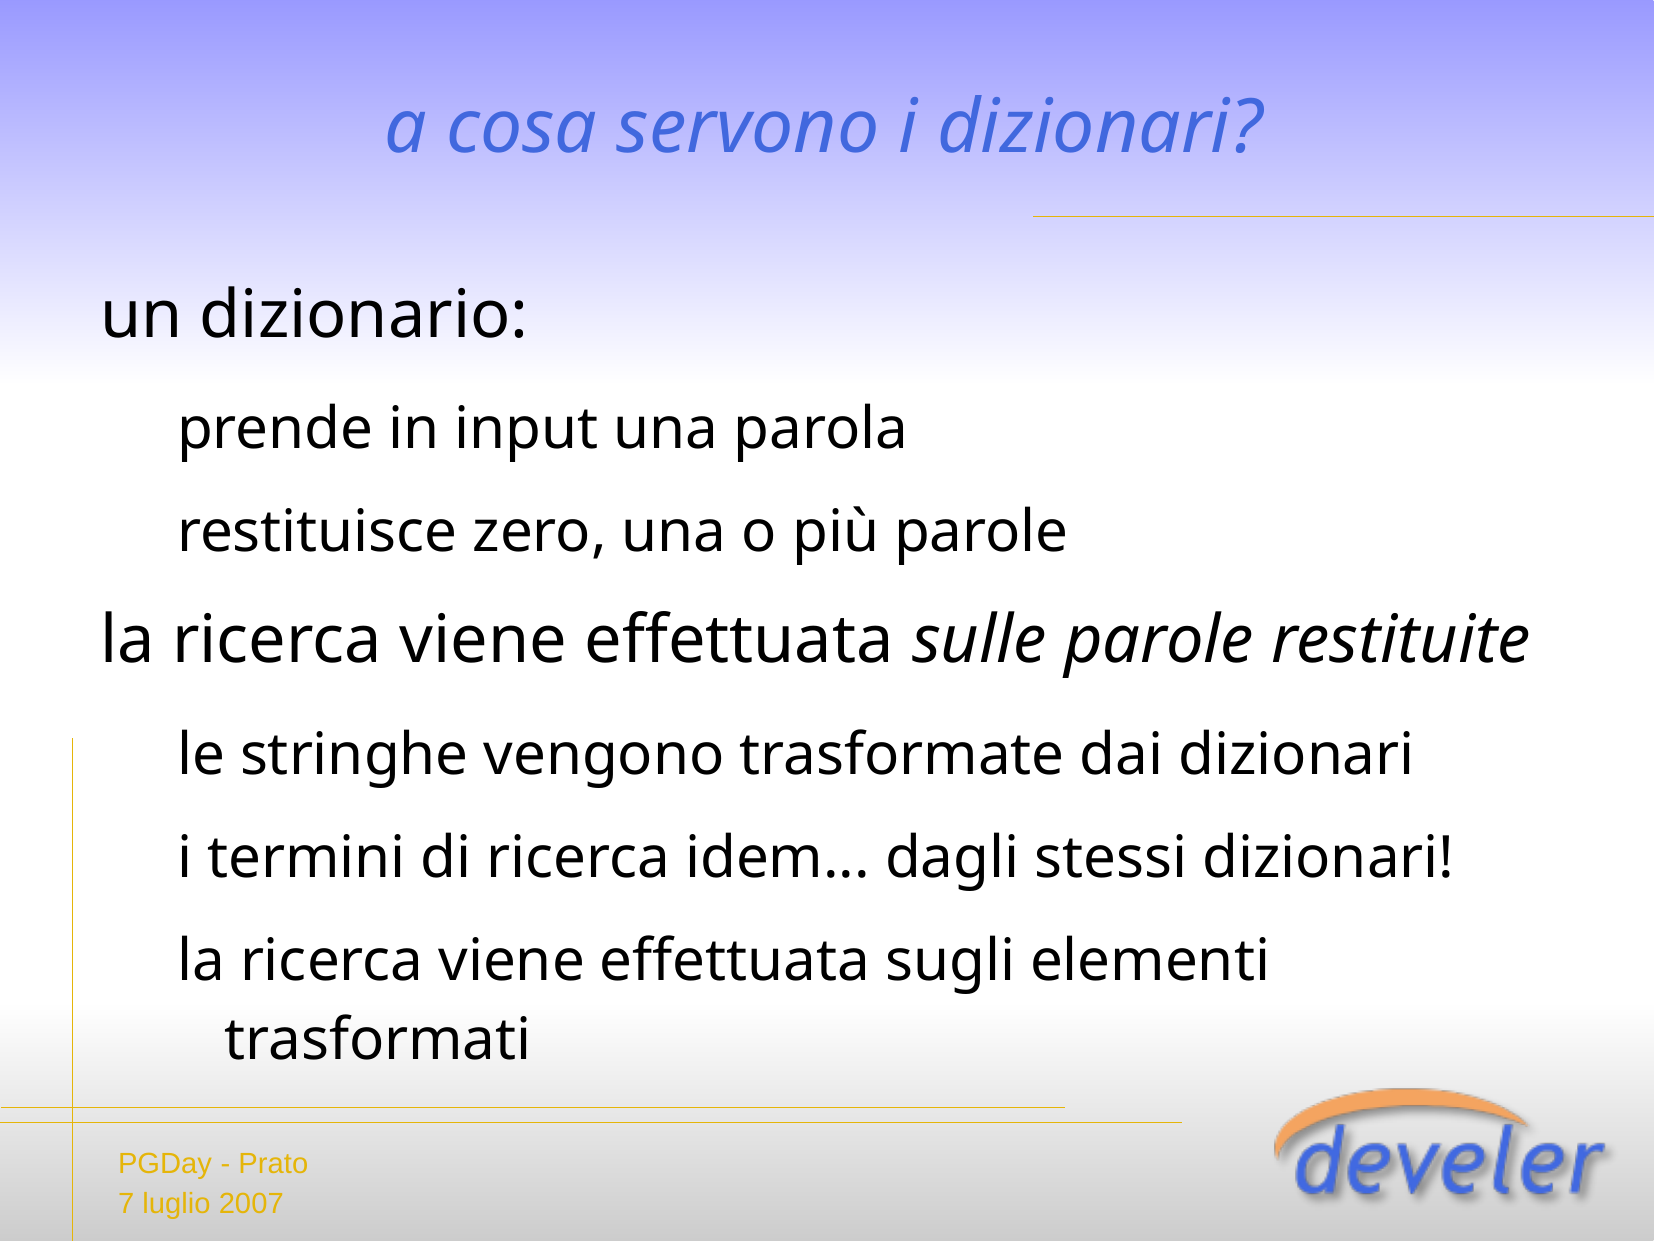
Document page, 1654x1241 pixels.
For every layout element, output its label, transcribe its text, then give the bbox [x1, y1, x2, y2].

title a cosa servono i dizionari? [82, 29, 1565, 217]
picture [1269, 1083, 1622, 1211]
list un dizionario: prende in input una parola restituisce zero, una o più parole la ricerca viene effettuata sulle parole restituite le stringhe vengono trasformate dai dizionari i termini di ricerca idem... dagli stessi dizionari! la ricerca viene effettuata sugli elementi trasformati [82, 265, 1571, 1127]
